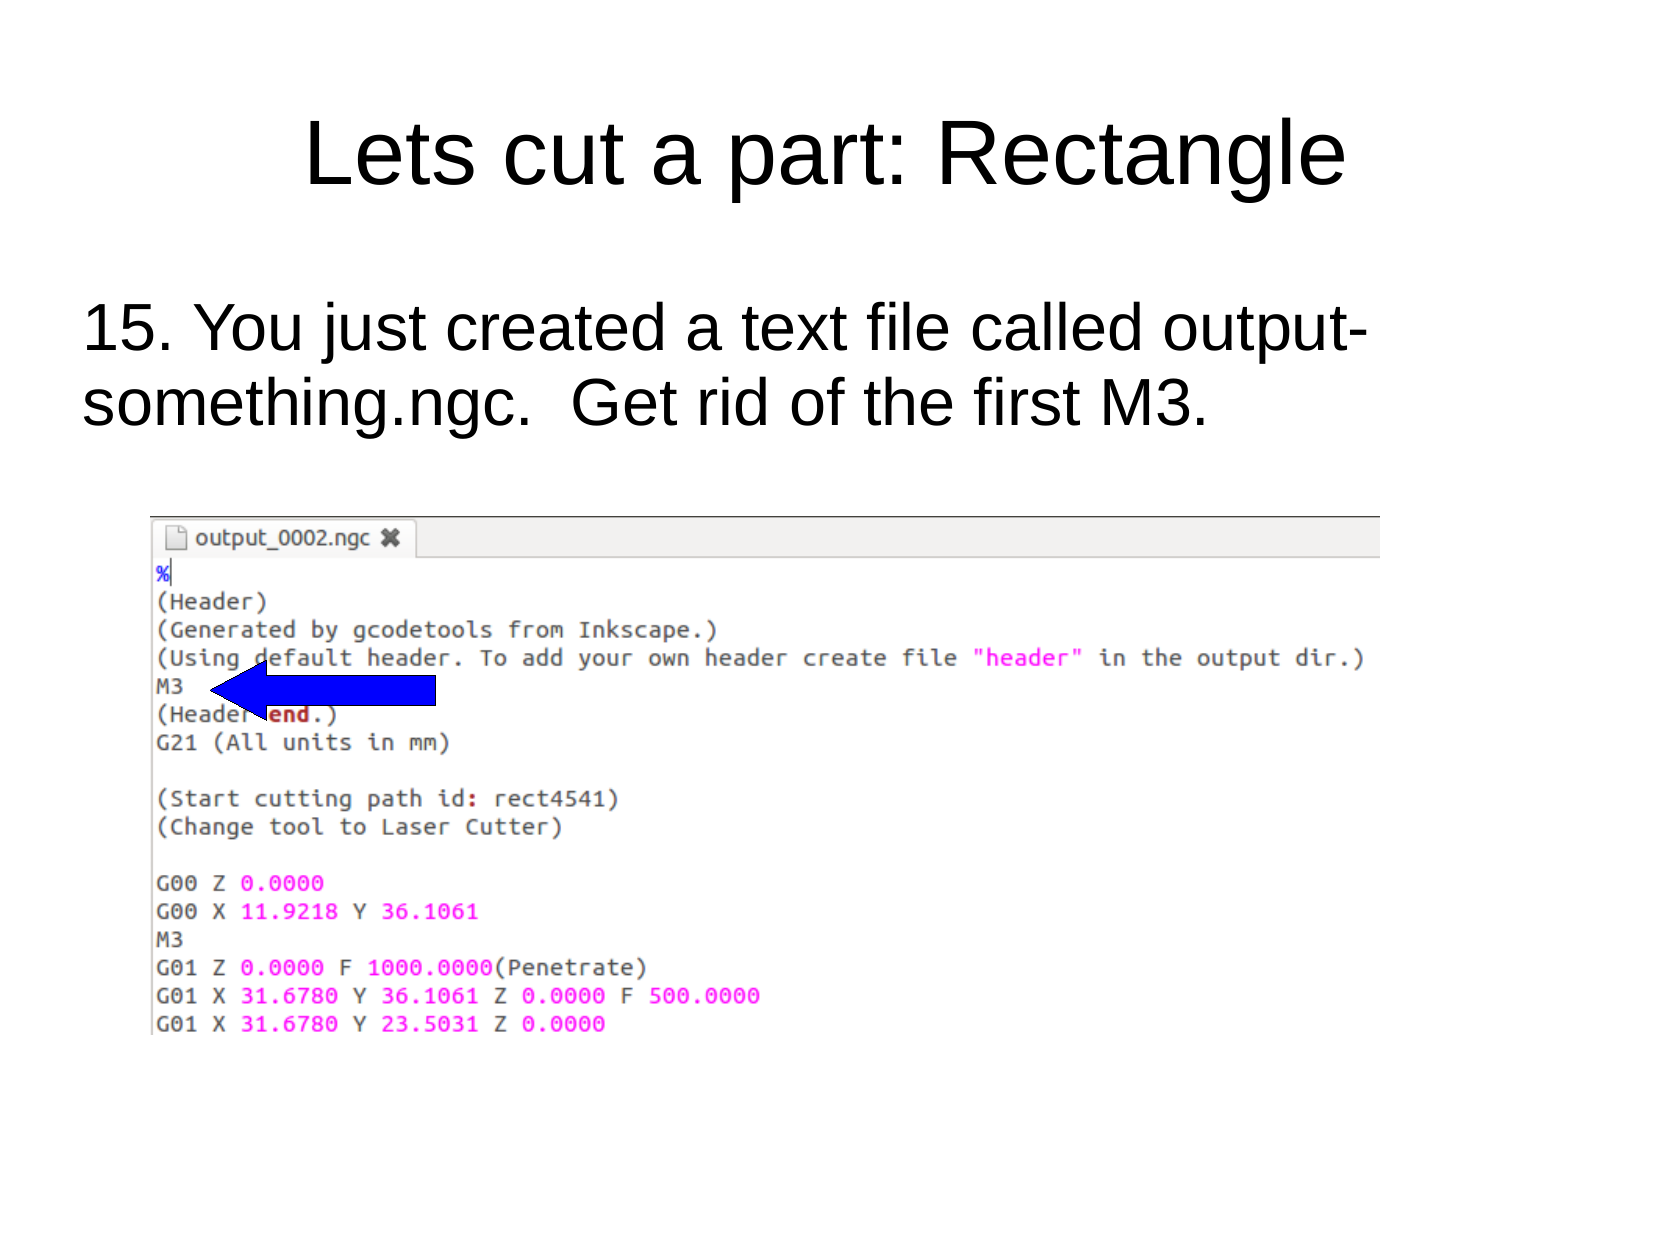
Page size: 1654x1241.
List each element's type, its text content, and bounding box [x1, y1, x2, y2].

text_box [210, 660, 436, 721]
title Lets cut a part: Rectangle [82, 49, 1571, 257]
picture [150, 516, 1380, 1036]
list 15. You just created a text file called output-something.ngc. Get rid of the first M3. [82, 290, 1538, 1010]
